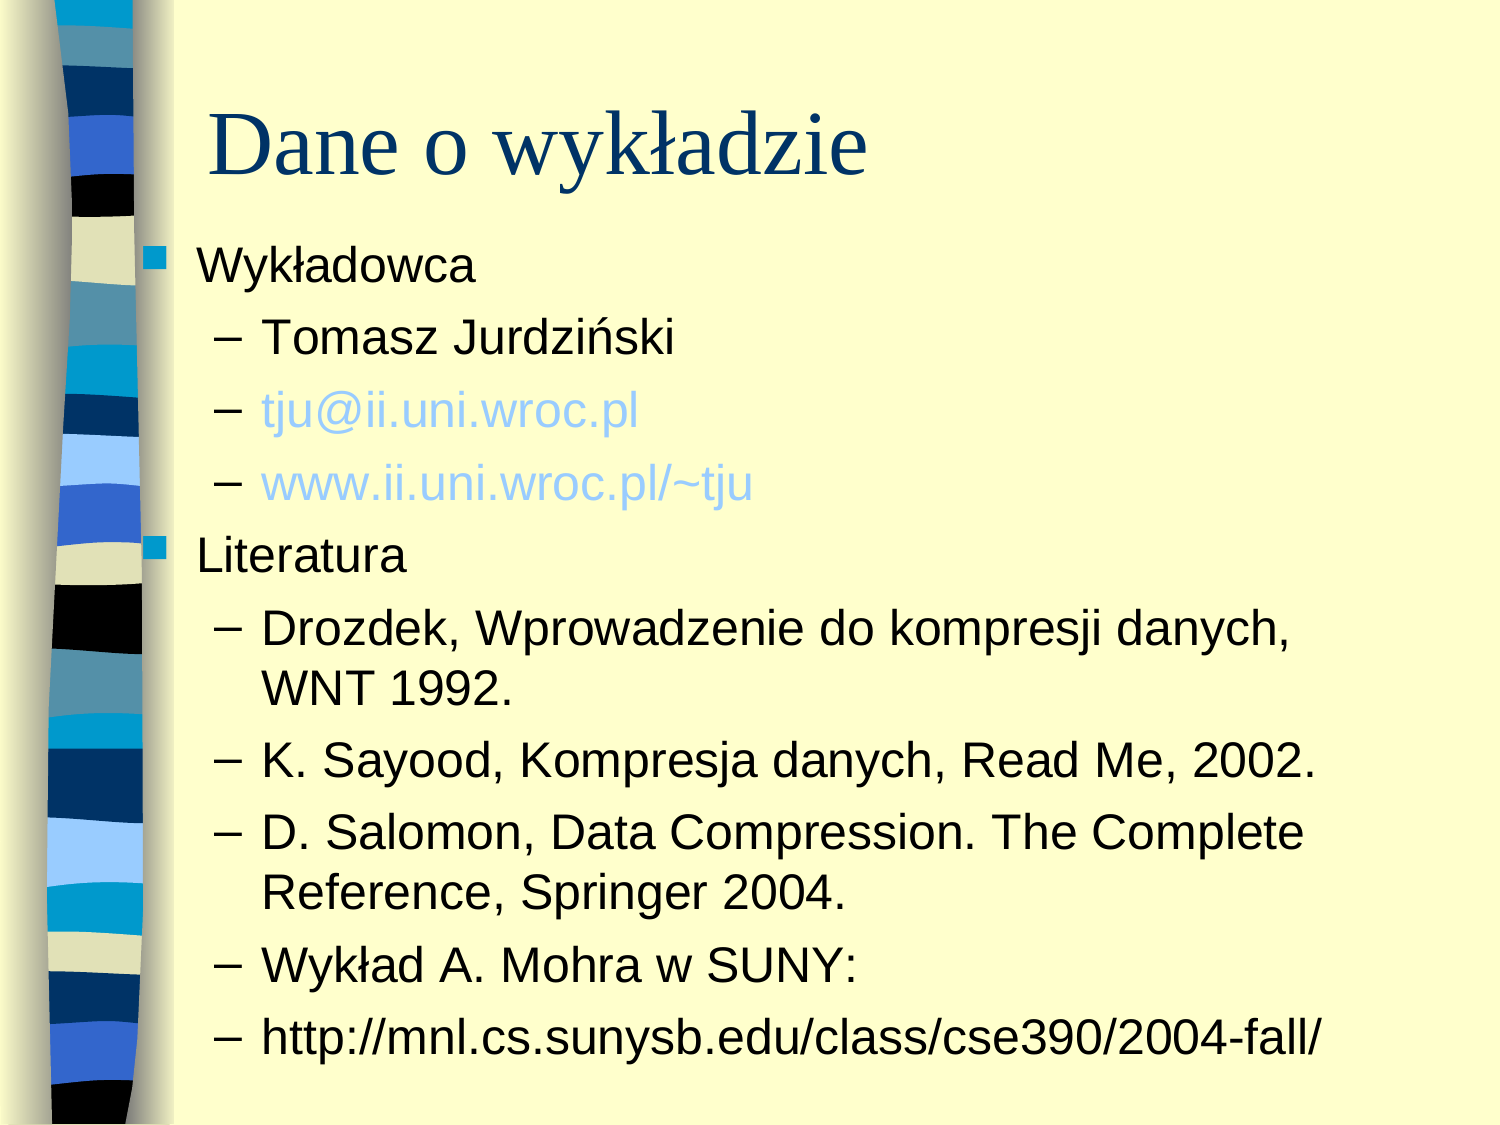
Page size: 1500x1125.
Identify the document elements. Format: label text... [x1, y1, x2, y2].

list Wykładowca Tomasz Jurdziński tju@ii.uni.wroc.pl www.ii.uni.wroc.pl/~tju Literatura Drozdek, Wprowadzenie do kompresji danych, WNT 1992. K. Sayood, Kompresja danych, Read Me, 2002. D. Salomon, Data Compression. The Complete Reference, Springer 2004. Wykład A. Mohra w SUNY: http://mnl.cs.sunysb.edu/class/cse390/2004-fall/ [125, 224, 1401, 1075]
title Dane o wykładzie [192, 74, 1468, 188]
